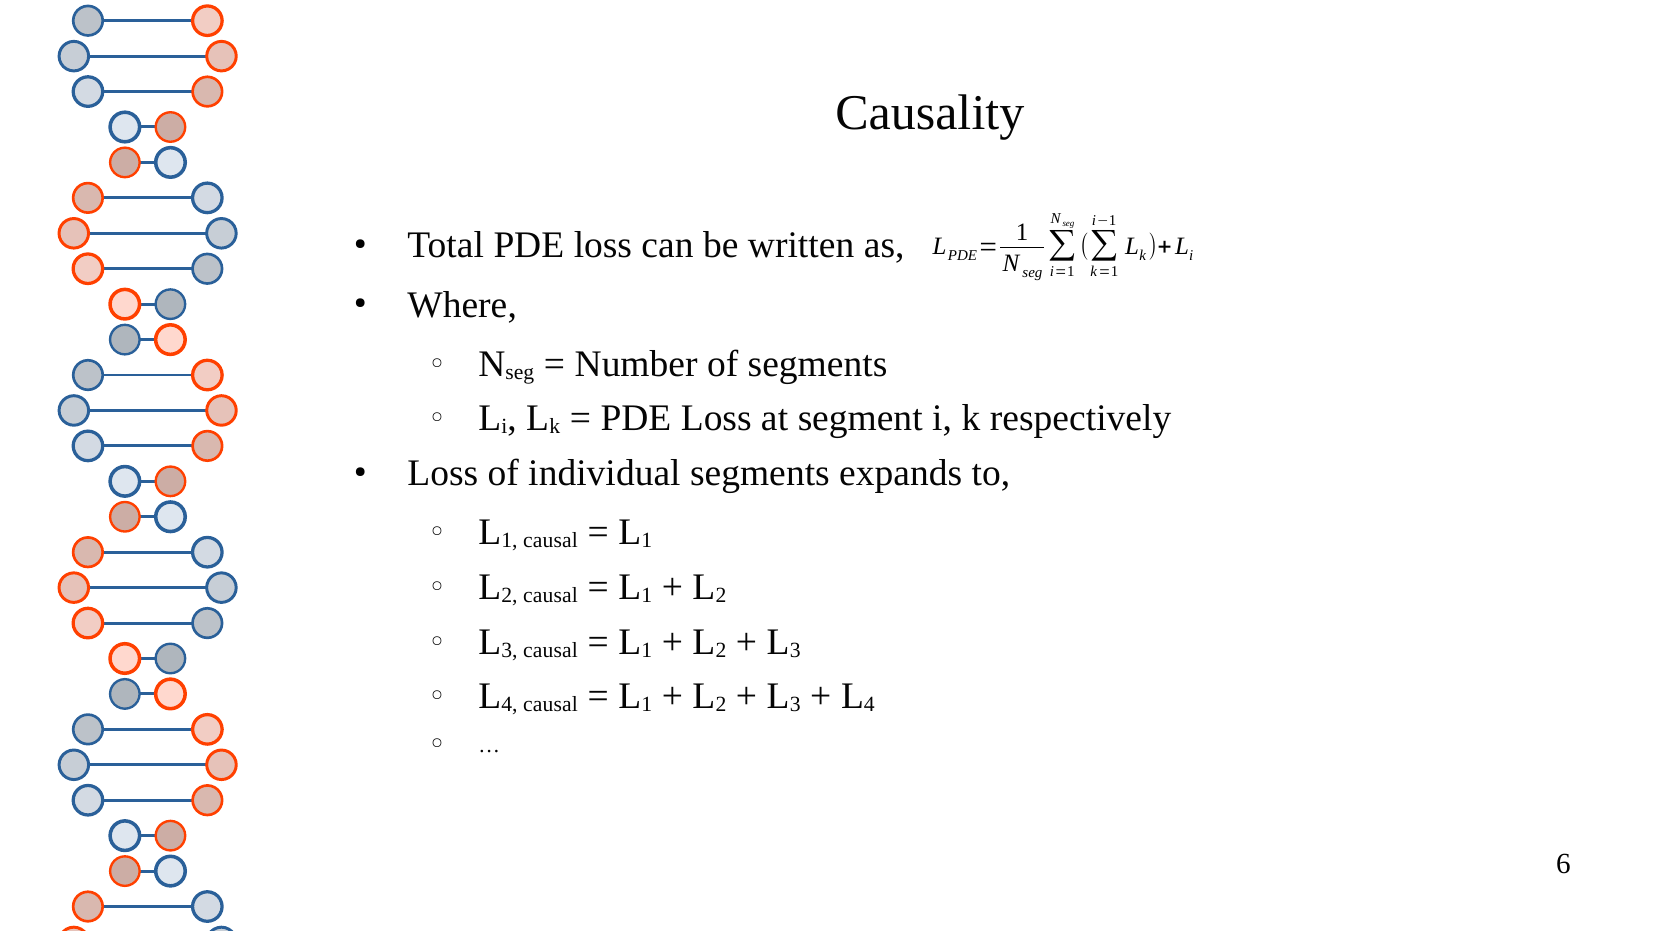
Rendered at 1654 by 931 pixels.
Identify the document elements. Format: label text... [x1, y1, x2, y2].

chart [931, 210, 1194, 281]
list Total PDE loss can be written as, Where, Nseg = Number of segments Li, Lk = PDE Loss at segment i, k respectively Loss of individual segments expands to, L1, causal = L1 L2, causal = L1 + L2 L3, causal = L1 + L2 + L3 L4, causal = L1 + L2 + L3 + L4 … [265, 224, 1595, 764]
title Causality [265, 35, 1595, 189]
